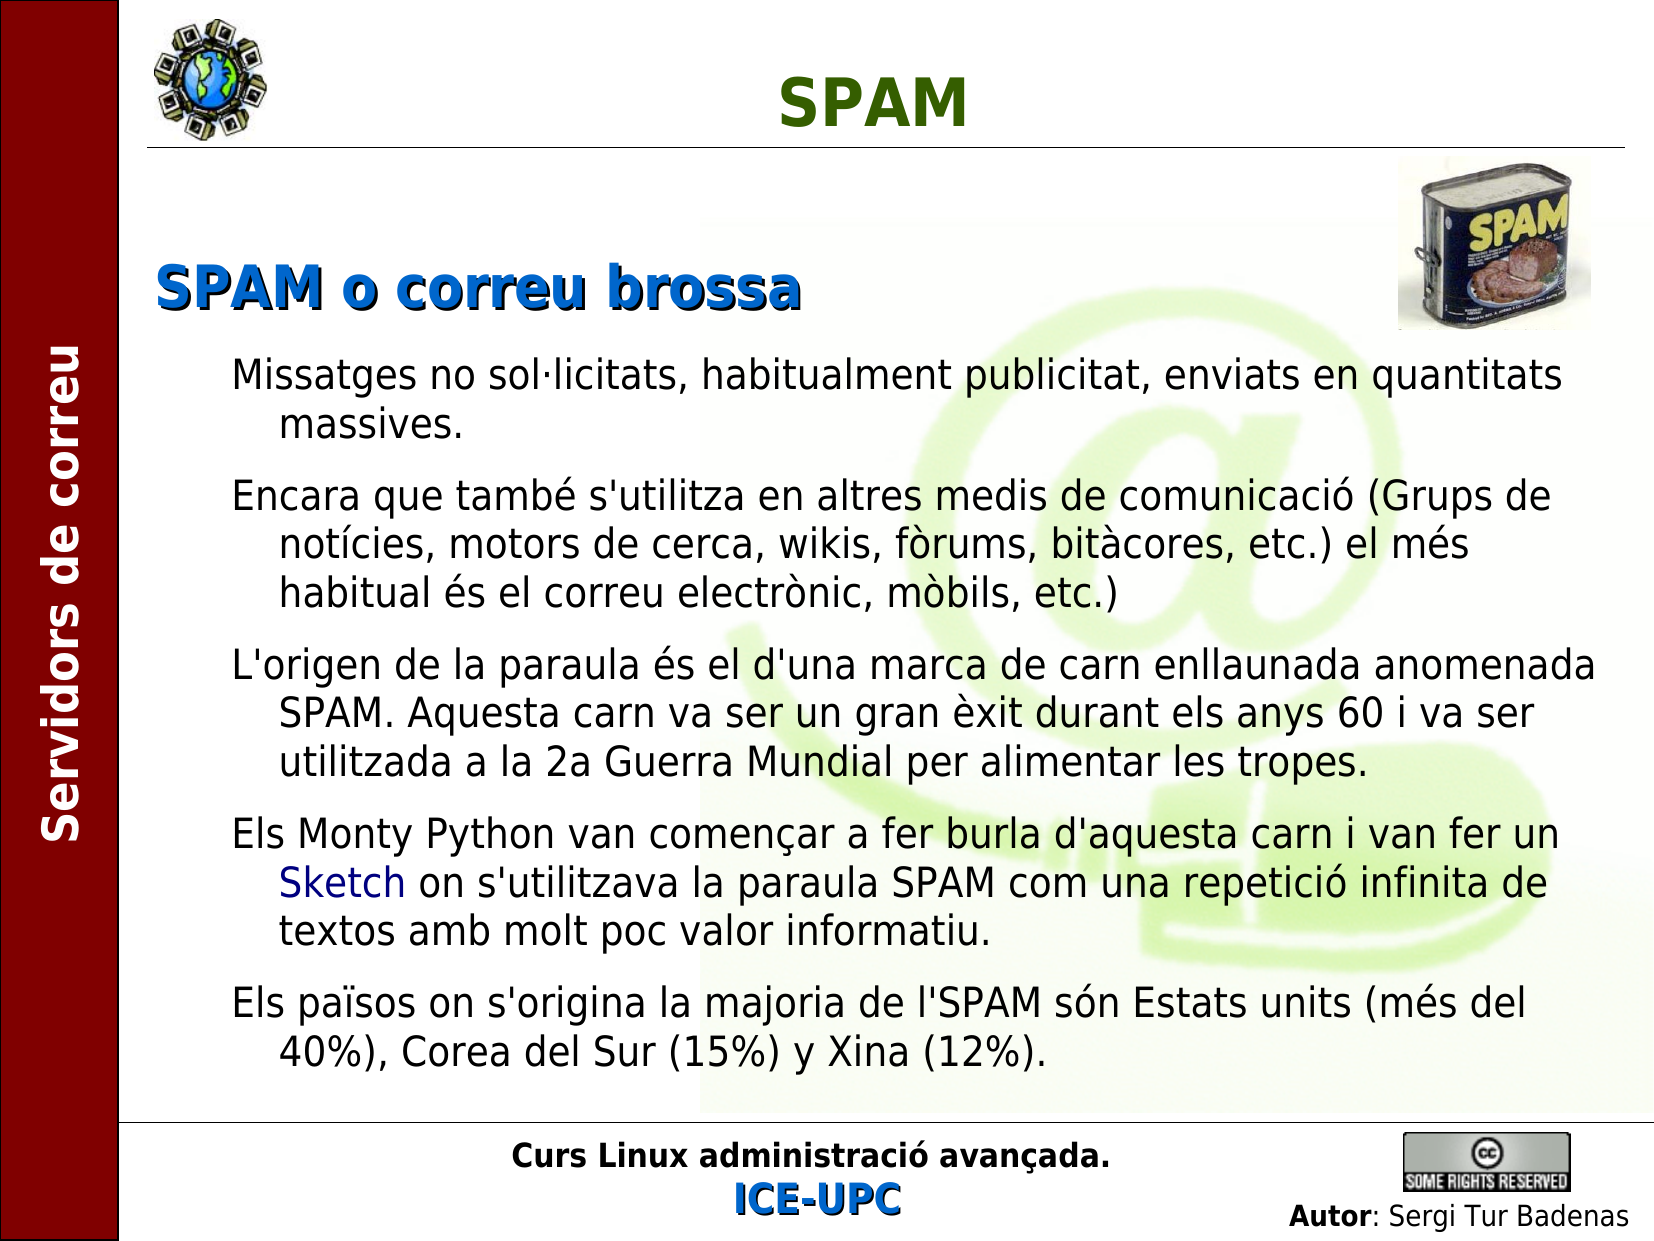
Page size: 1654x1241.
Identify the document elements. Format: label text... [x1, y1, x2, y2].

list SPAM o correu brossa Missatges no sol·licitats, habitualment publicitat, enviats en quantitats massives. Encara que també s'utilitza en altres medis de comunicació (Grups de notícies, motors de cerca, wikis, fòrums, bitàcores, etc.) el més habitual és el correu electrònic, mòbils, etc.) L'origen de la paraula és el d'una marca de carn enllaunada anomenada SPAM. Aquesta carn va ser un gran èxit durant els anys 60 i va ser utilitzada a la 2a Guerra Mundial per alimentar les tropes. Els Monty Python van començar a fer burla d'aquesta carn i van fer un Sketch on s'utilitzava la paraula SPAM com una repetició infinita de textos amb molt poc valor informatiu. Els països on s'origina la majoria de l'SPAM són Estats units (més del 40%), Corea del Sur (15%) y Xina (12%). [137, 253, 1626, 1089]
picture [154, 19, 268, 54]
title SPAM [129, 54, 1619, 153]
picture [700, 156, 1654, 1113]
picture [1403, 1132, 1571, 1192]
